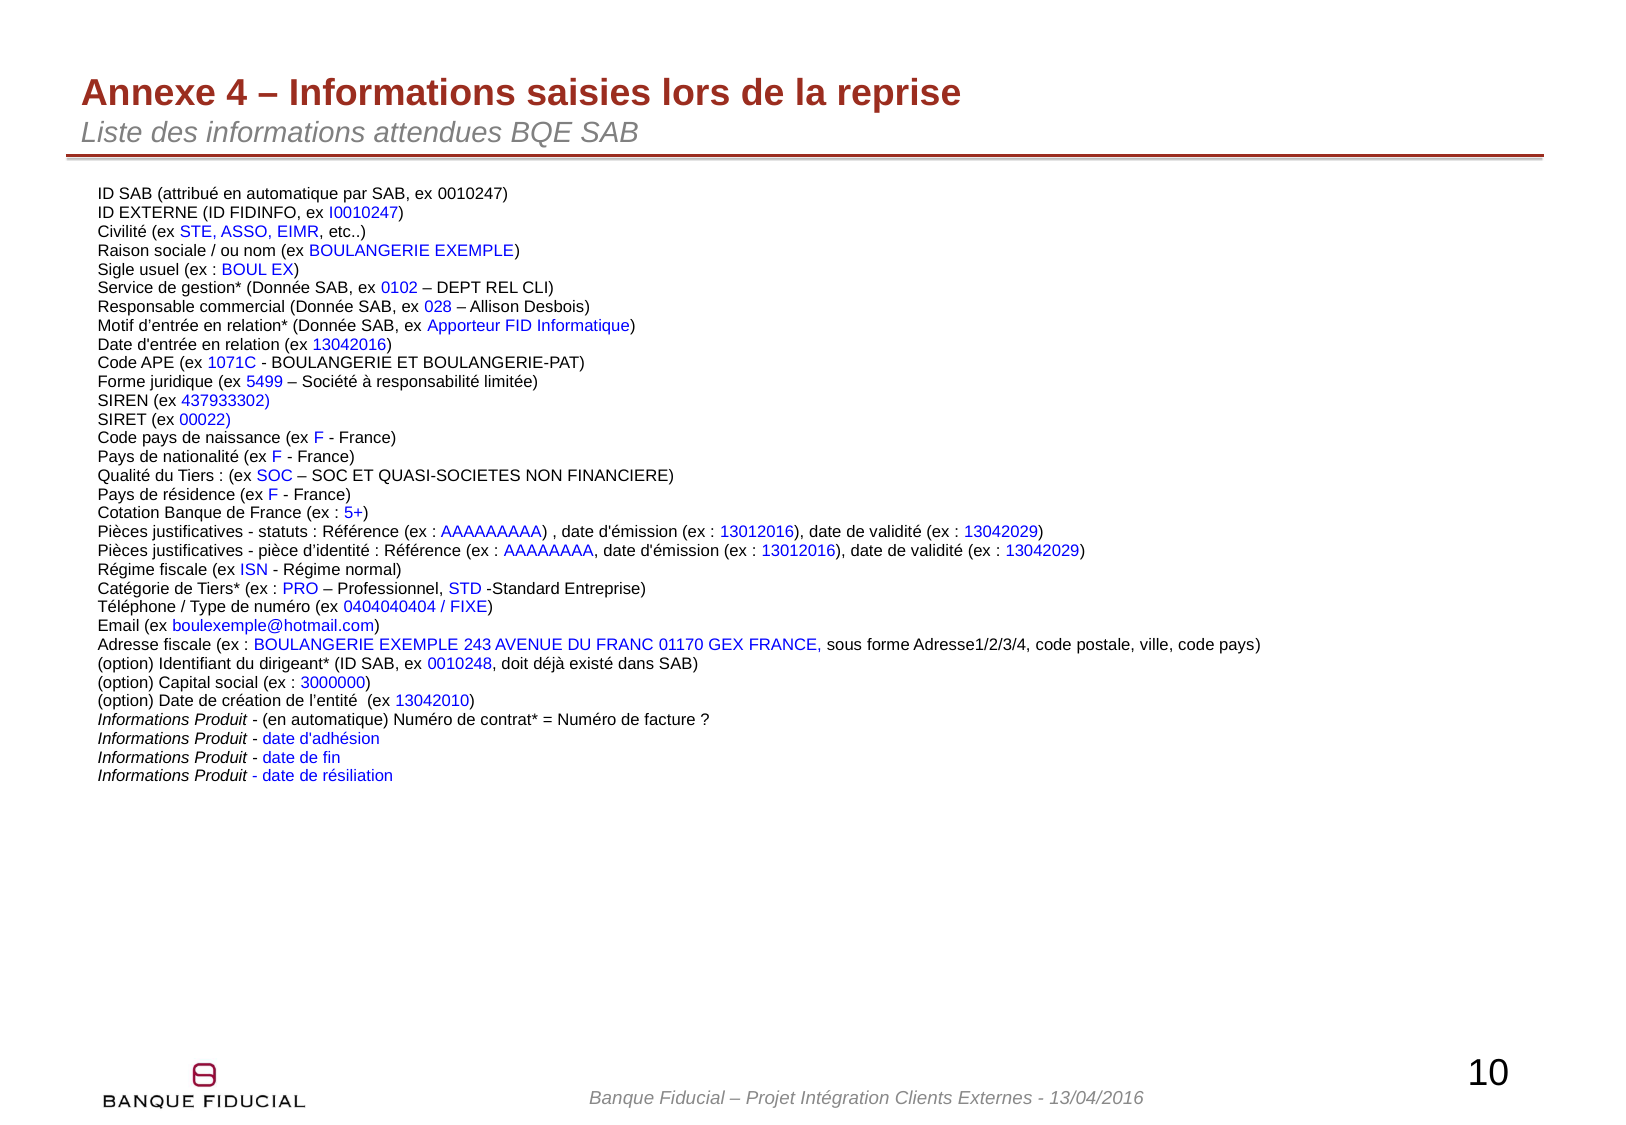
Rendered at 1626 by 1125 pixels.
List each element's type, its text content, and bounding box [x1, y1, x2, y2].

title Annexe 4 – Informations saisies lors de la reprise Liste des informations attendues BQE SAB [65, 91, 1544, 156]
picture [101, 1058, 307, 1111]
text_box ID SAB (attribué en automatique par SAB, ex 0010247) ID EXTERNE (ID FIDINFO, ex I0010247) Civilité (ex STE, ASSO, EIMR, etc..) Raison sociale / ou nom (ex BOULANGERIE EXEMPLE) Sigle usuel (ex : BOUL EX) Service de gestion* (Donnée SAB, ex 0102 – DEPT REL CLI) Responsable commercial (Donnée SAB, ex 028 – Allison Desbois) Motif d’entrée en relation* (Donnée SAB, ex Apporteur FID Informatique) Date d'entrée en relation (ex 13042016) Code APE (ex 1071C - BOULANGERIE ET BOULANGERIE-PAT) Forme juridique (ex 5499 – Société à responsabilité limitée) SIREN (ex 437933302) SIRET (ex 00022) Code pays de naissance (ex F - France) Pays de nationalité (ex F - France) Qualité du Tiers : (ex SOC – SOC ET QUASI-SOCIETES NON FINANCIERE) Pays de résidence (ex F - France) Cotation Banque de France (ex : 5+) Pièces justificatives - statuts : Référence (ex : AAAAAAAAA) , date d'émission (ex : 13012016), date de validité (ex : 13042029) Pièces justificatives - pièce d’identité : Référence (ex : AAAAAAAA, date d'émission (ex : 13012016), date de validité (ex : 13042029) Régime fiscale (ex ISN - Régime normal) Catégorie de Tiers* (ex : PRO – Professionnel, STD -Standard Entreprise) Téléphone / Type de numéro (ex 0404040404 / FIXE) Email (ex boulexemple@hotmail.com) Adresse fiscale (ex : BOULANGERIE EXEMPLE 243 AVENUE DU FRANC 01170 GEX FRANCE, sous forme Adresse1/2/3/4, code postale, ville, code pays) (option) Identifiant du dirigeant* (ID SAB, ex 0010248, doit déjà existé dans SAB) (option) Capital social (ex : 3000000) (option) Date de création de l’entité (ex 13042010) Informations Produit - (en automatique) Numéro de contrat* = Numéro de facture ? Informations Produit - date d'adhésion Informations Produit - date de fin Informations Produit - date de résiliation [82, 177, 1477, 793]
